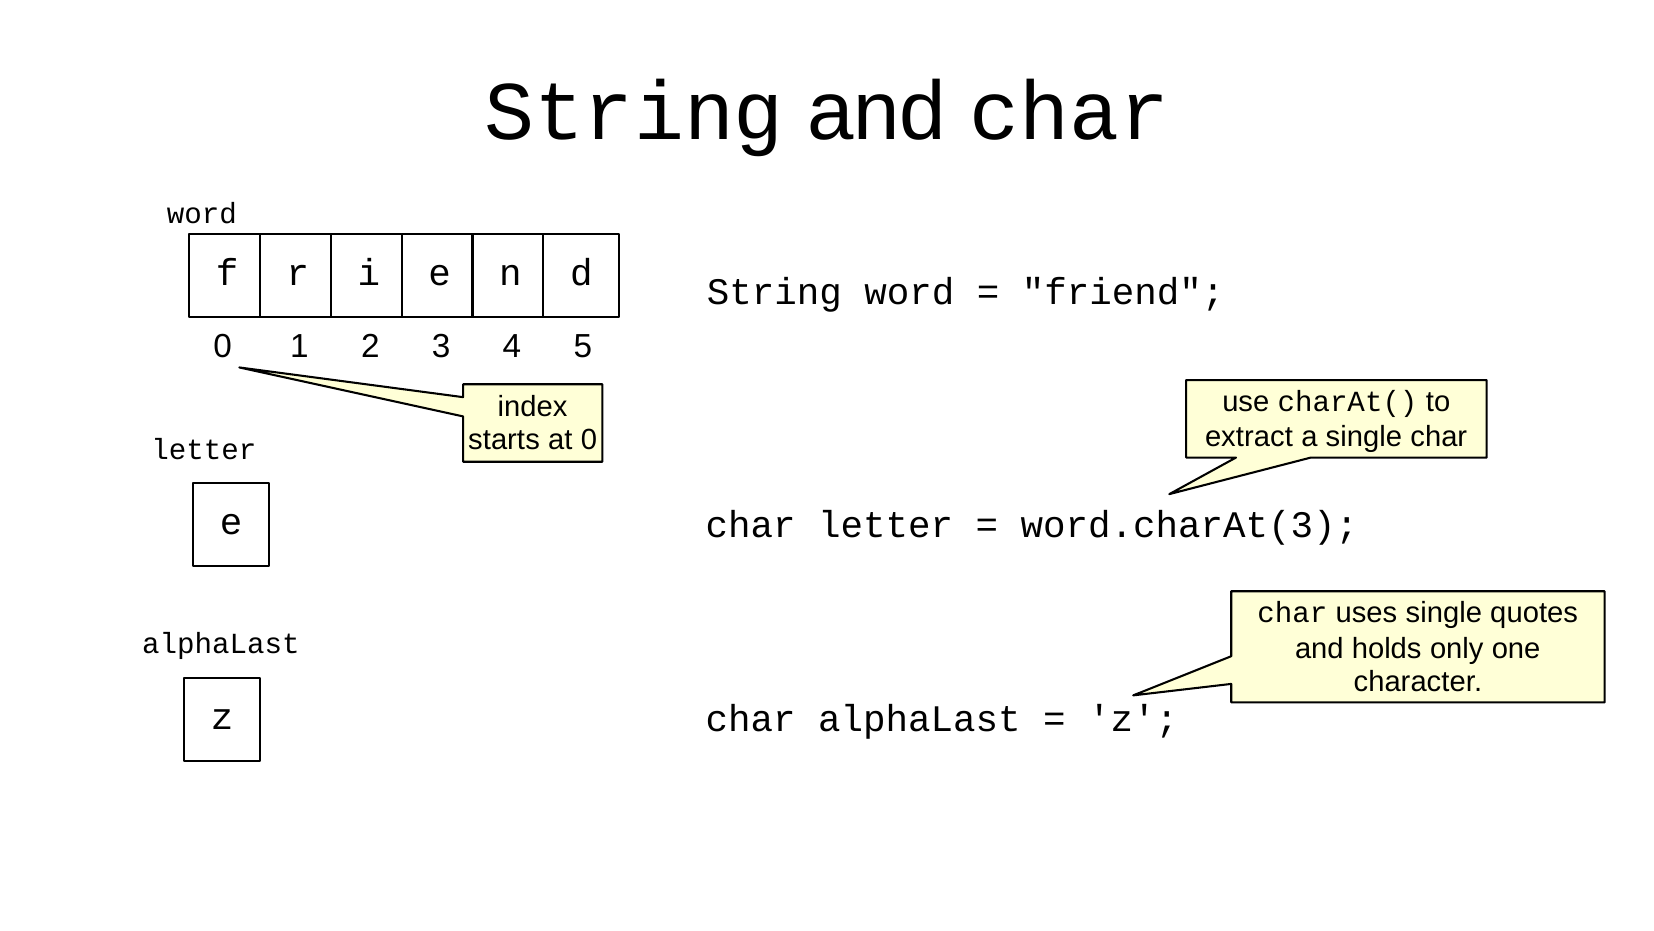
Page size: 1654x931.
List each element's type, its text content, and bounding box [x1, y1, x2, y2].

text_box n [472, 233, 543, 317]
text_box char alphaLast = 'z'; [690, 693, 1194, 751]
text_box char uses single quotes and holds only one character. [1133, 591, 1605, 703]
text_box 3 [417, 320, 466, 372]
text_box word [152, 192, 252, 241]
text_box index starts at 0 [239, 367, 603, 462]
text_box String word = "friend"; [692, 266, 1240, 324]
text_box 2 [346, 320, 395, 372]
text_box d [543, 233, 620, 317]
text_box 0 [198, 320, 247, 372]
text_box z [184, 677, 261, 761]
text_box 5 [558, 320, 607, 372]
text_box letter [136, 427, 272, 476]
text_box 1 [275, 320, 324, 372]
text_box char letter = word.charAt(3); [690, 498, 1373, 556]
text_box i [330, 233, 401, 317]
text_box use charAt() to extract a single char [1169, 380, 1487, 495]
title String and char [82, 37, 1571, 193]
text_box e [401, 233, 472, 317]
text_box e [193, 482, 270, 566]
text_box 4 [487, 320, 537, 372]
text_box r [259, 233, 330, 317]
text_box alphaLast [127, 622, 315, 671]
text_box f [189, 233, 259, 317]
